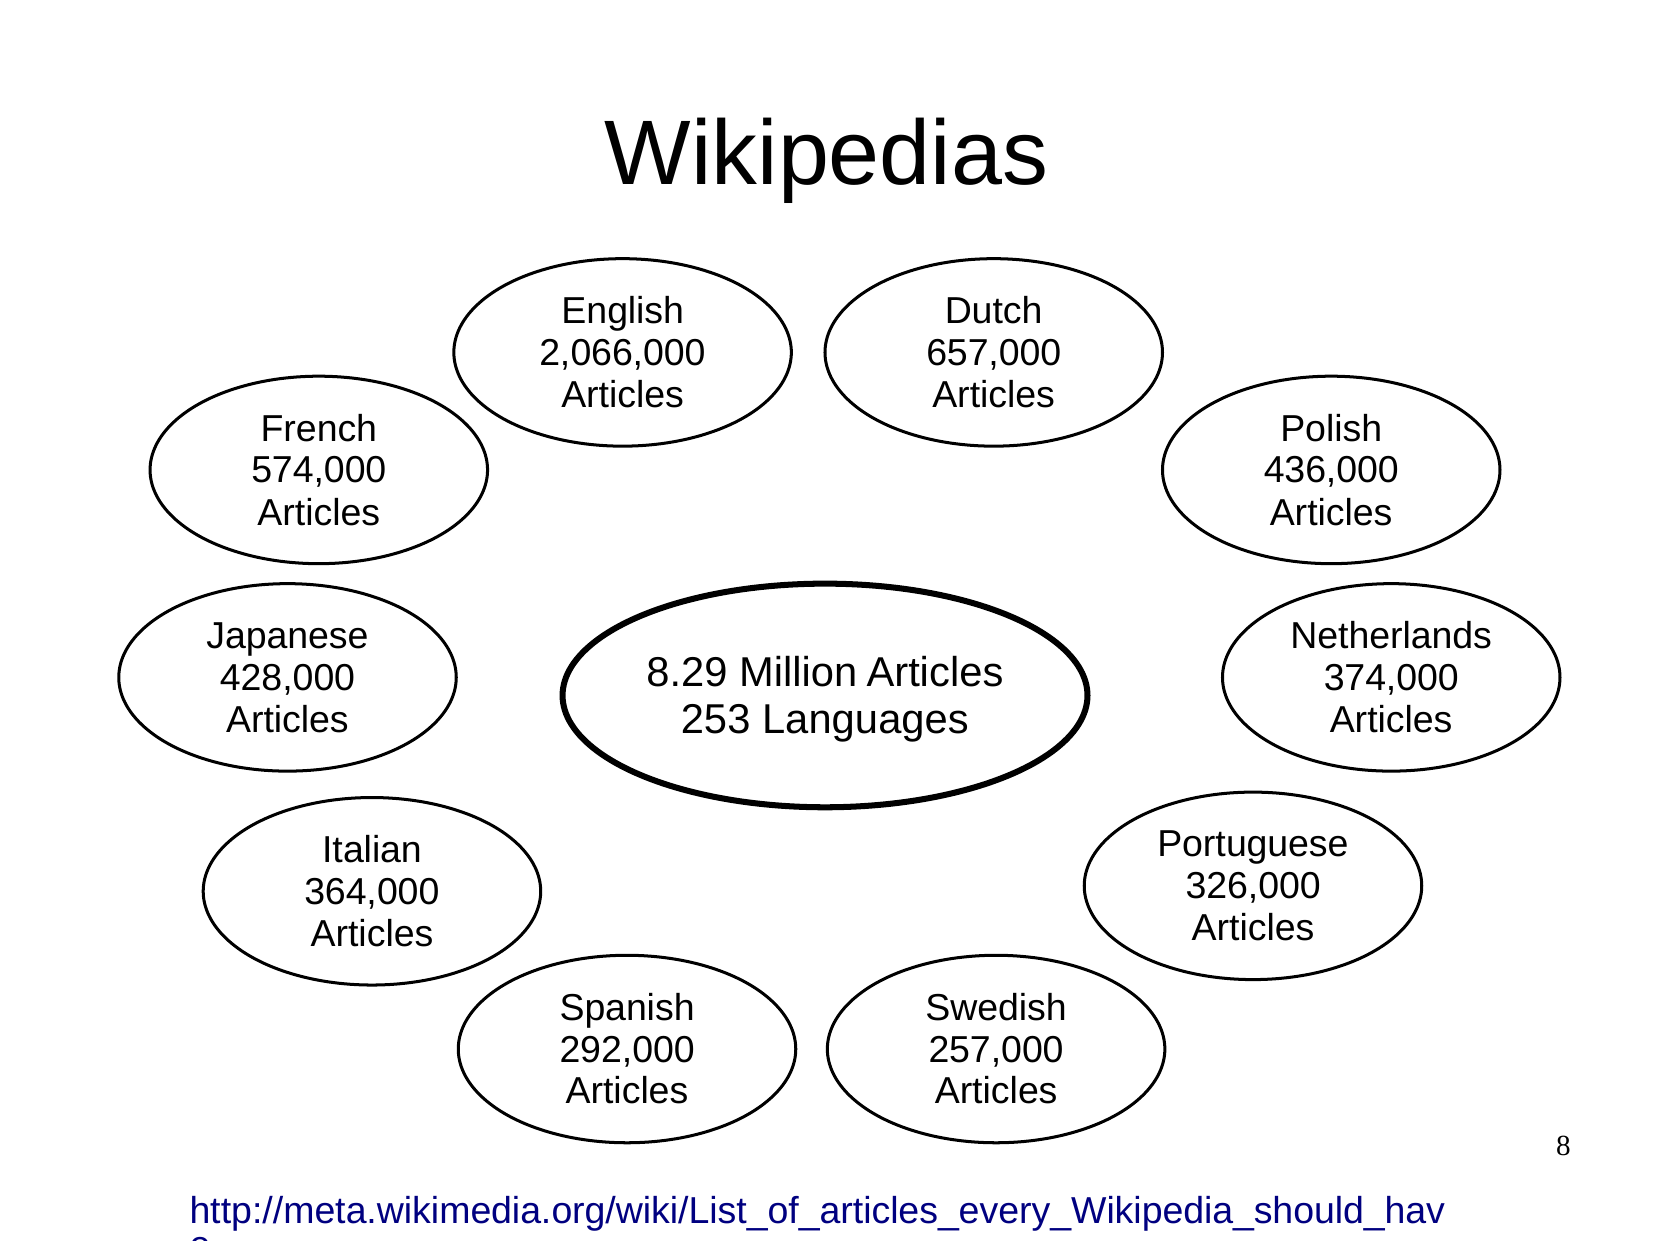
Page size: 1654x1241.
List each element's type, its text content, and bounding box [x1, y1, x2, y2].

title Wikipedias [82, 49, 1571, 257]
text_box Japanese 428,000 Articles [118, 583, 457, 772]
text_box Portuguese 326,000 Articles [1084, 792, 1422, 980]
text_box Dutch 657,000 Articles [825, 258, 1163, 447]
text_box 8.29 Million Articles 253 Languages [562, 583, 1088, 808]
text_box French 574,000 Articles [150, 376, 488, 564]
text_box Spanish 292,000 Articles [458, 955, 796, 1143]
text_box English 2,066,000 Articles [453, 258, 792, 447]
text_box Swedish 257,000 Articles [827, 955, 1165, 1143]
text_box Netherlands 374,000 Articles [1222, 583, 1561, 772]
text_box http://meta.wikimedia.org/wiki/List_of_articles_every_Wikipedia_should_have [174, 1182, 1480, 1240]
text_box Italian 364,000 Articles [203, 797, 541, 986]
text_box Polish 436,000 Articles [1162, 376, 1501, 564]
